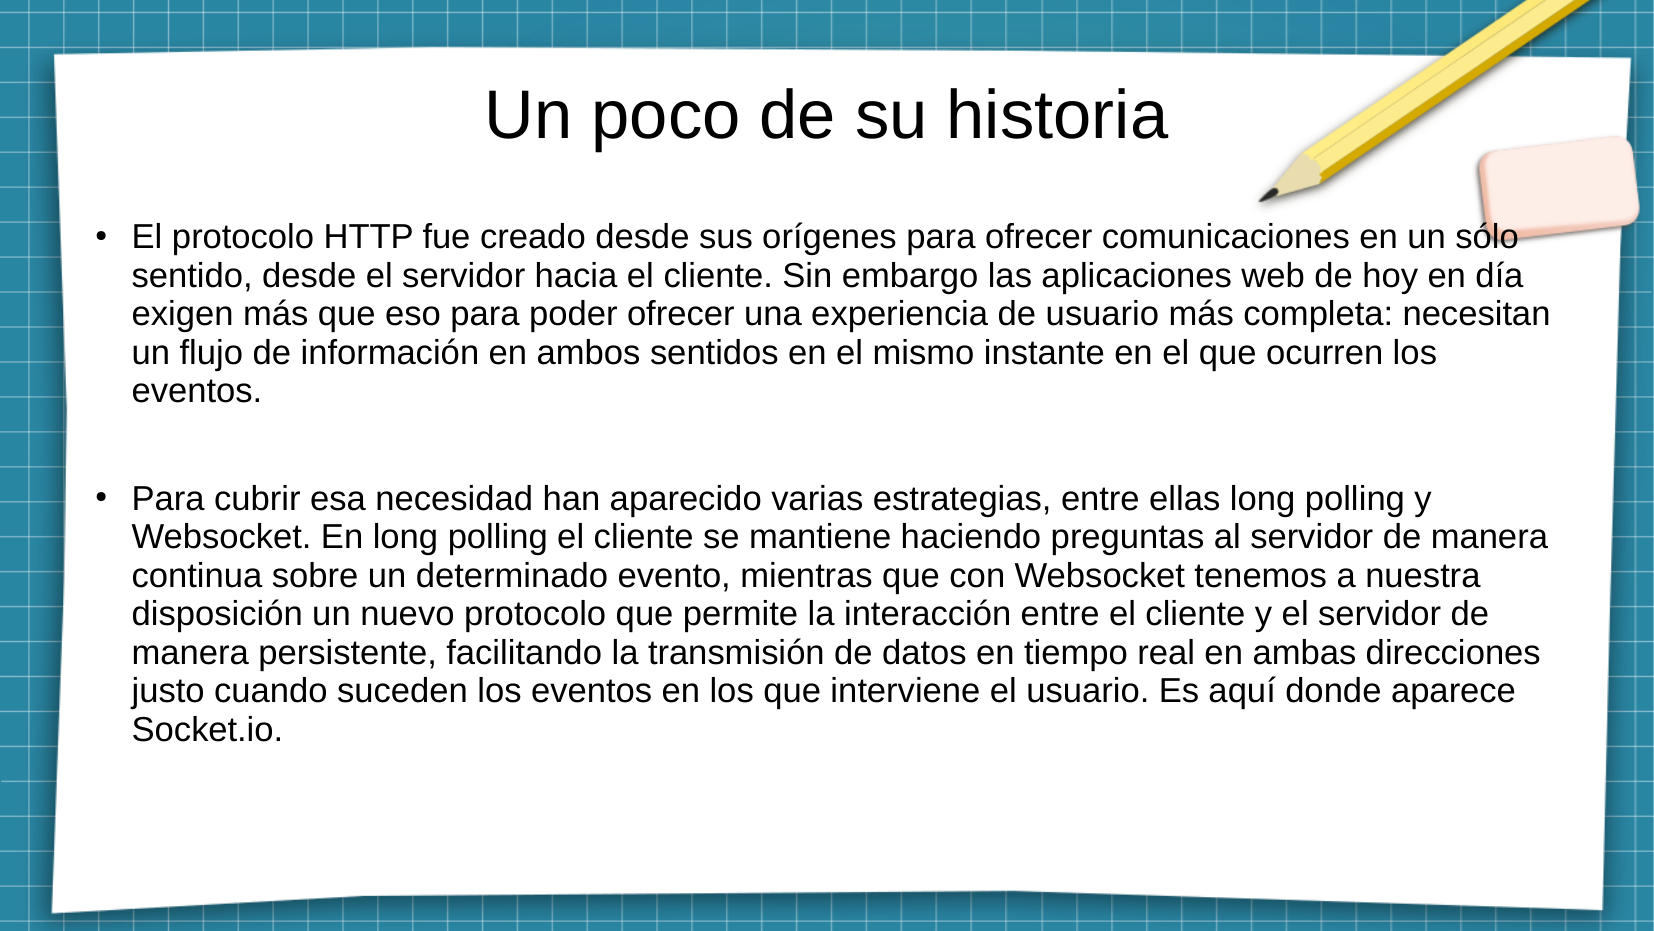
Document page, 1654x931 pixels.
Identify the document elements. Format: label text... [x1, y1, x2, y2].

title Un poco de su historia [82, 37, 1571, 193]
list El protocolo HTTP fue creado desde sus orígenes para ofrecer comunicaciones en un sólo sentido, desde el servidor hacia el cliente. Sin embargo las aplicaciones web de hoy en día exigen más que eso para poder ofrecer una experiencia de usuario más completa: necesitan un flujo de información en ambos sentidos en el mismo instante en el que ocurren los eventos. Para cubrir esa necesidad han aparecido varias estrategias, entre ellas long polling y Websocket. En long polling el cliente se mantiene haciendo preguntas al servidor de manera continua sobre un determinado evento, mientras que con Websocket tenemos a nuestra disposición un nuevo protocolo que permite la interacción entre el cliente y el servidor de manera persistente, facilitando la transmisión de datos en tiempo real en ambas direcciones justo cuando suceden los eventos en los que interviene el usuario. Es aquí donde aparece Socket.io. [82, 217, 1571, 758]
picture [0, 0, 1654, 931]
